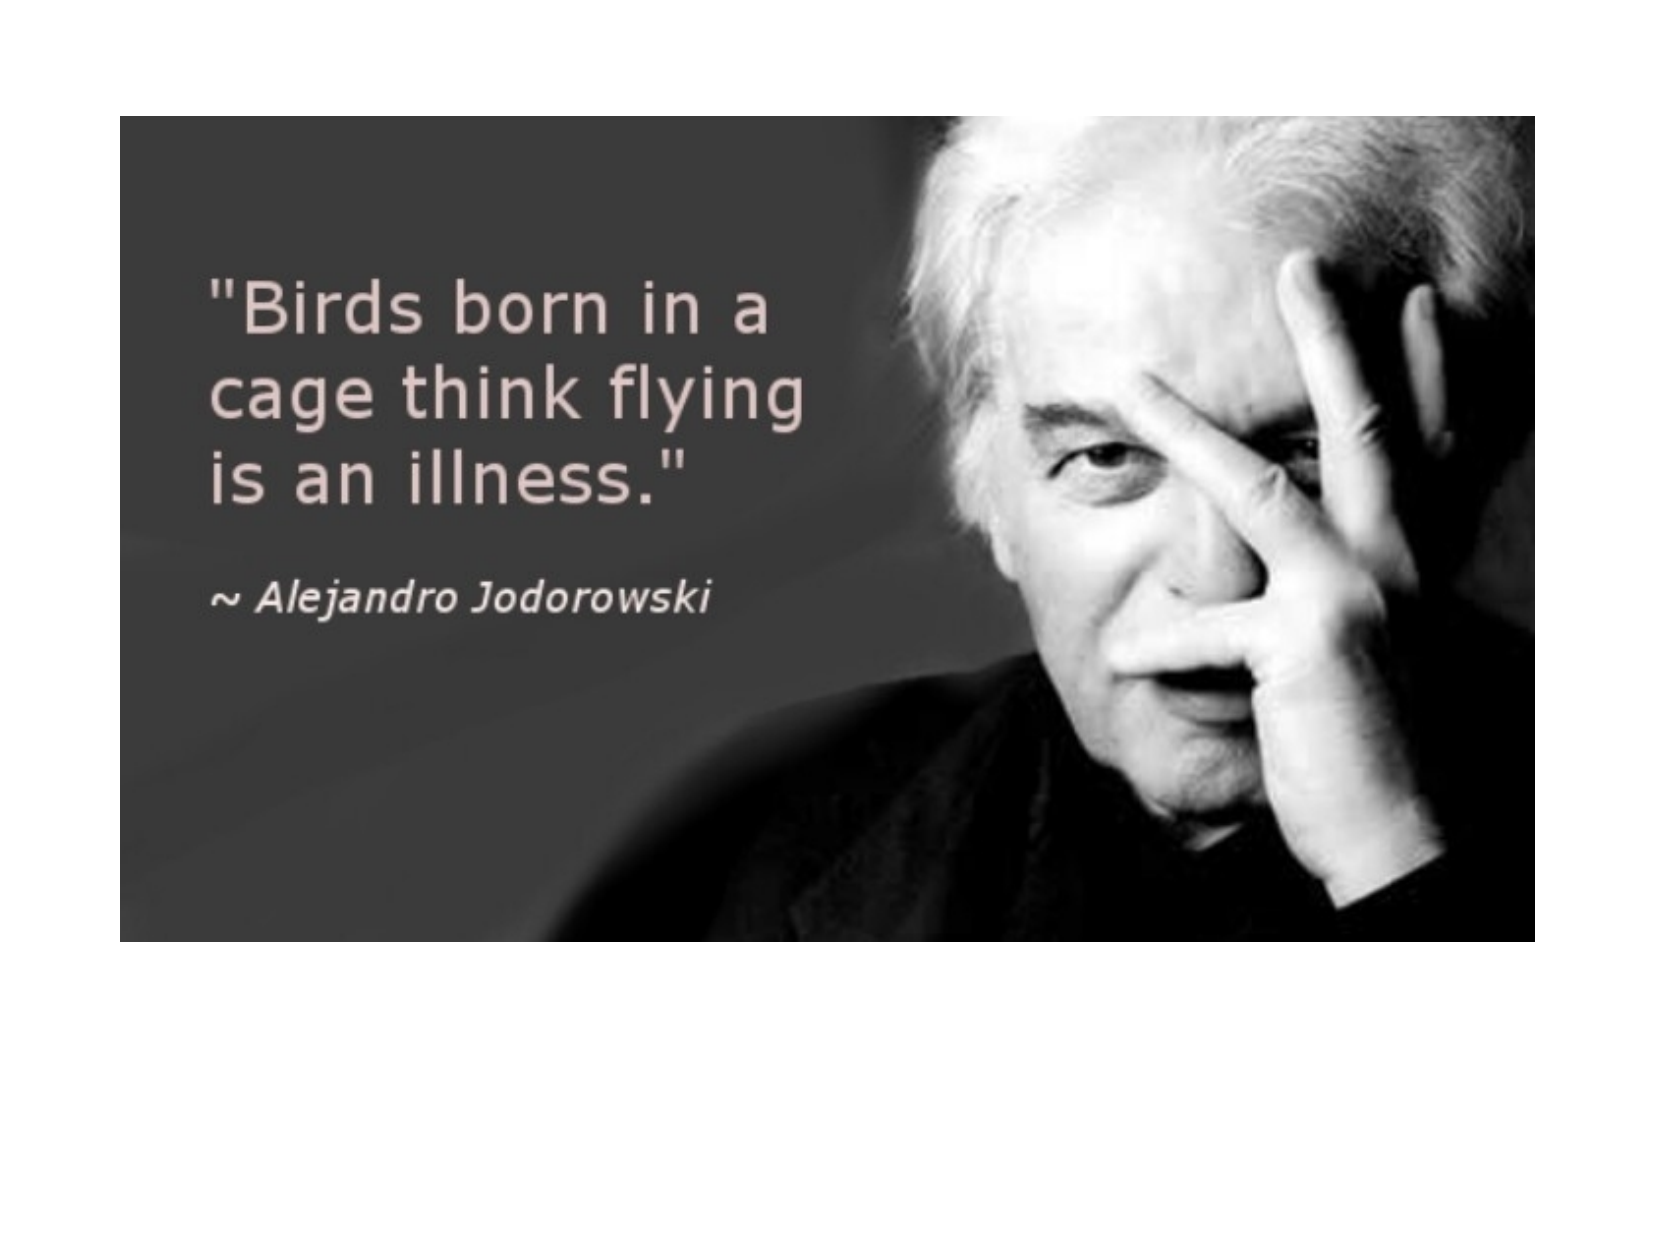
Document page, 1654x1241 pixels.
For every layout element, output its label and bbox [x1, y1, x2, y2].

picture [120, 116, 1535, 942]
